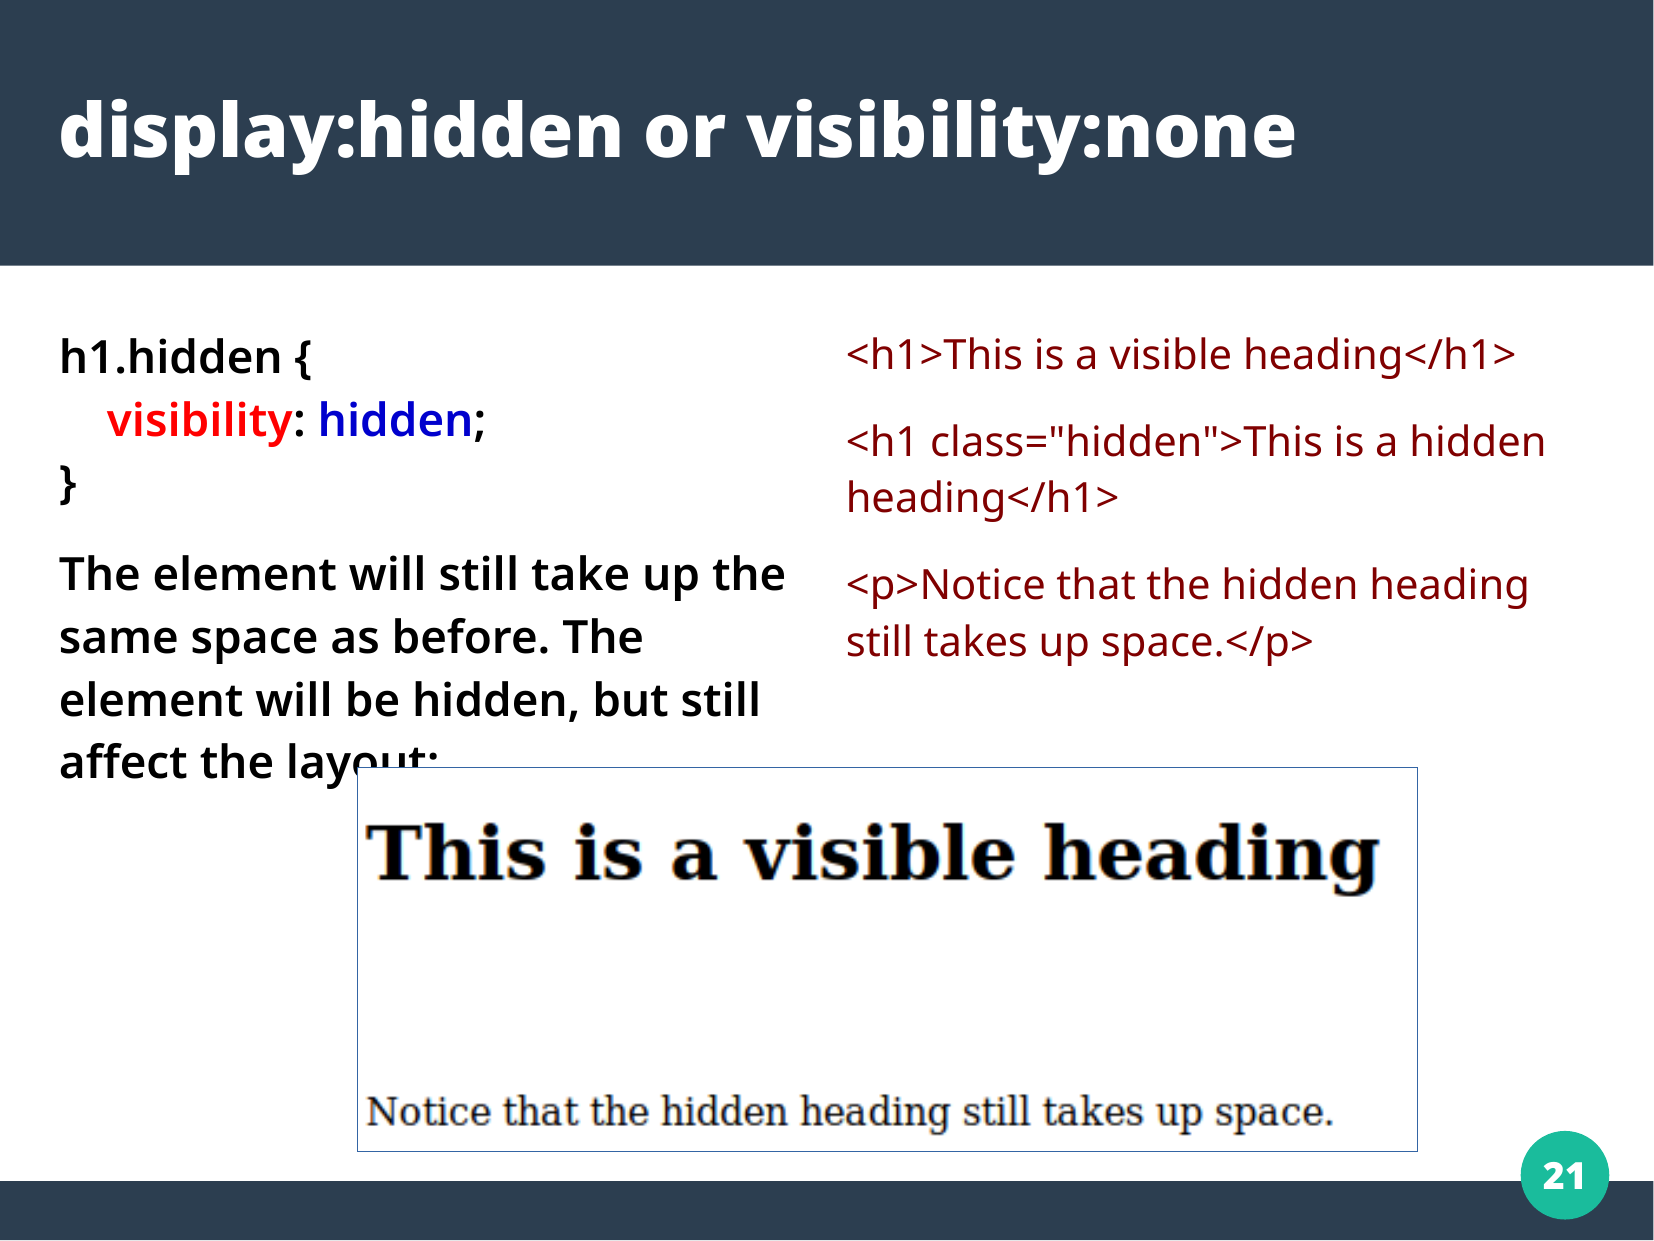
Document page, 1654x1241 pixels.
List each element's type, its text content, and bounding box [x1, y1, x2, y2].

list h1.hidden { visibility: hidden; } The element will still take up the same space as before. The element will be hidden, but still affect the layout: [59, 324, 809, 1152]
title display:hidden or visibility:none [59, 49, 1595, 207]
list <h1>This is a visible heading</h1> <h1 class="hidden">This is a hidden heading</h1> <p>Notice that the hidden heading still takes up space.</p> [845, 324, 1596, 1152]
picture [357, 767, 1418, 1152]
